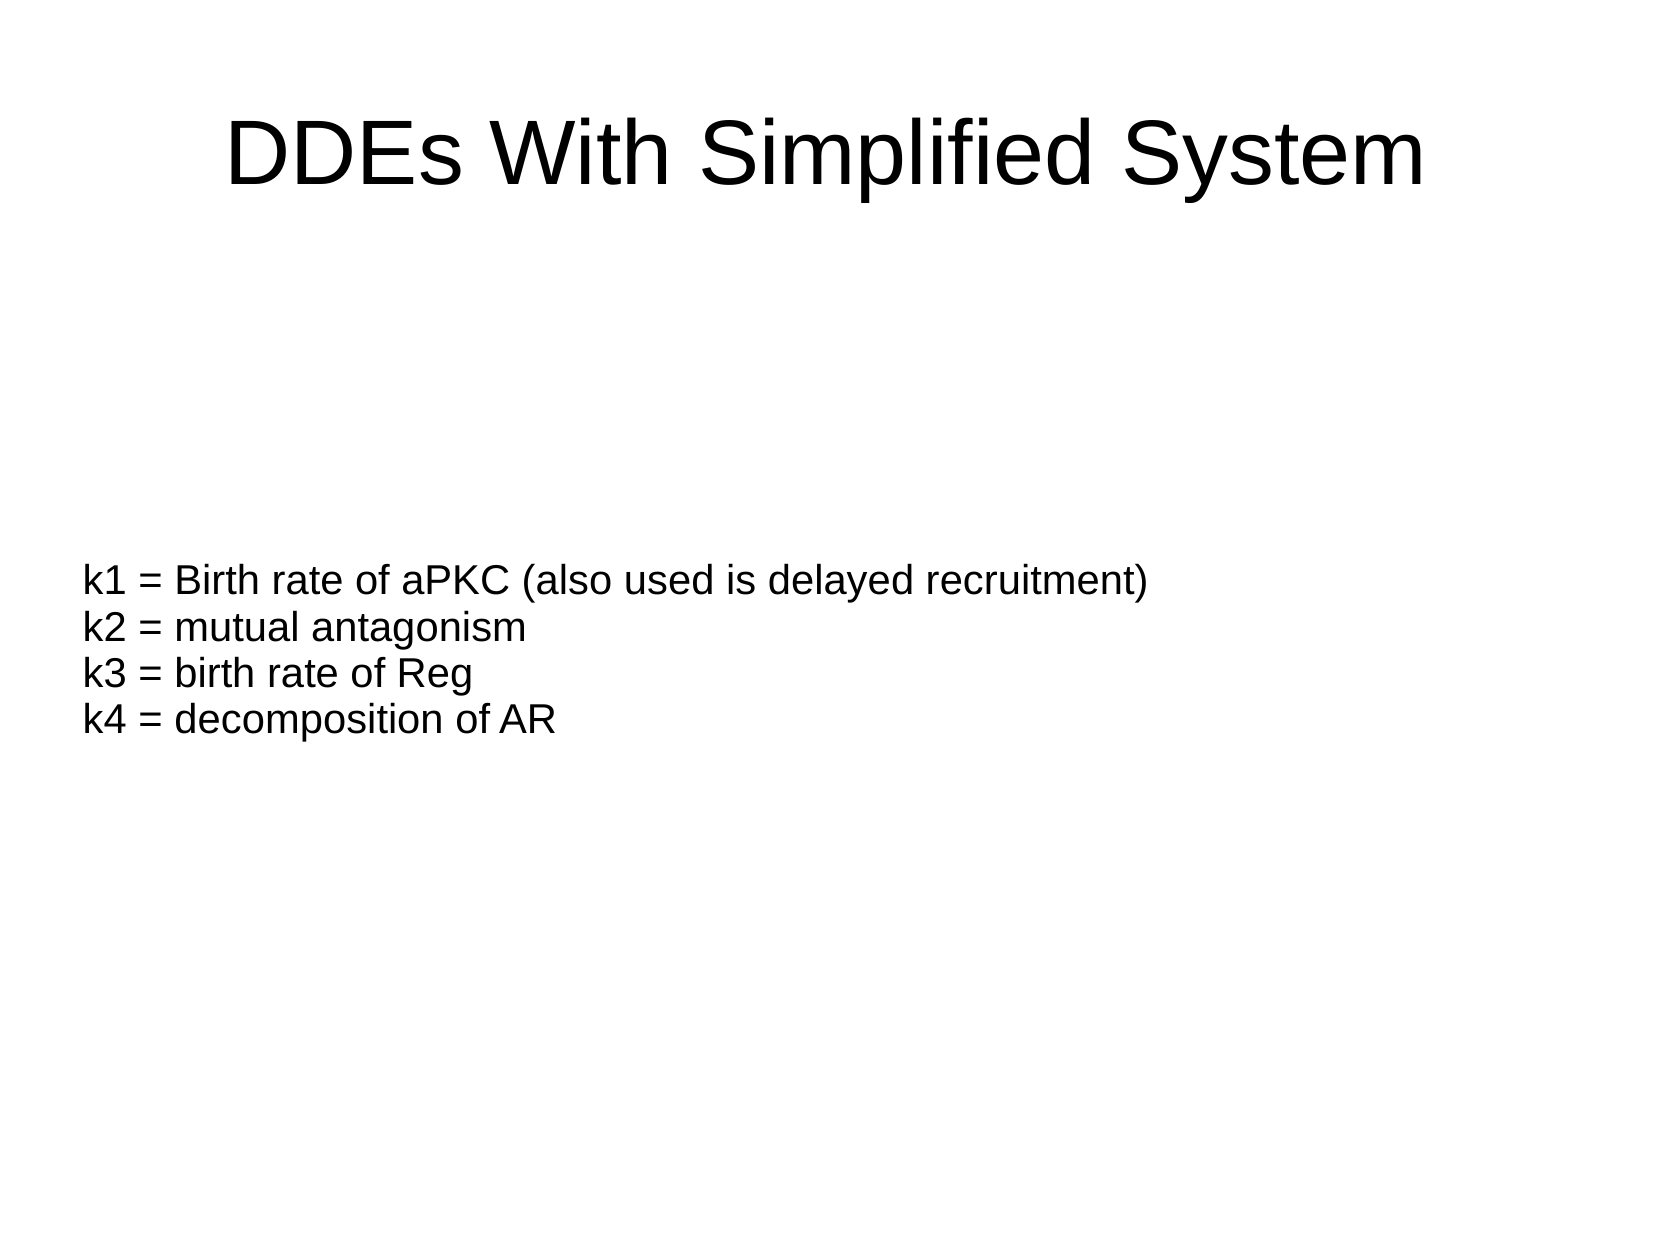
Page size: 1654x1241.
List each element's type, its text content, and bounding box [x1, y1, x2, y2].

subtitle k1 = Birth rate of aPKC (also used is delayed recruitment) k2 = mutual antagonism k3 = birth rate of Reg k4 = decomposition of AR [82, 290, 1571, 1010]
title DDEs With Simplified System [82, 49, 1571, 257]
